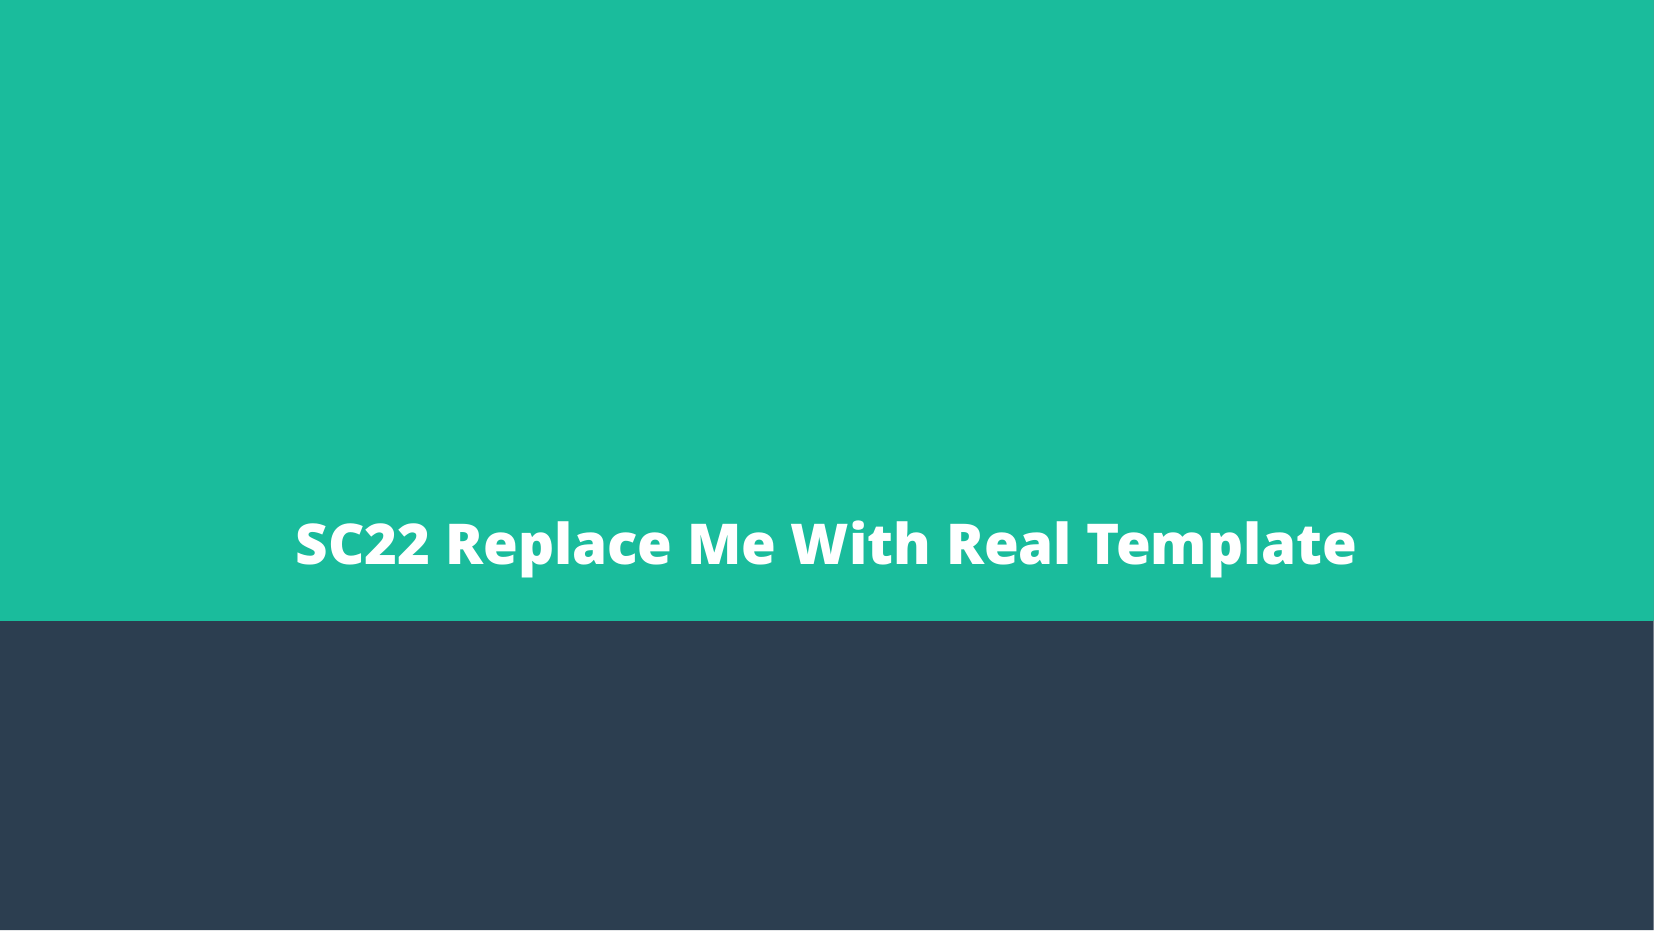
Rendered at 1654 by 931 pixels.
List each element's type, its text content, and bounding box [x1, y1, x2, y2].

title SC22 Replace Me With Real Template [59, 465, 1595, 583]
